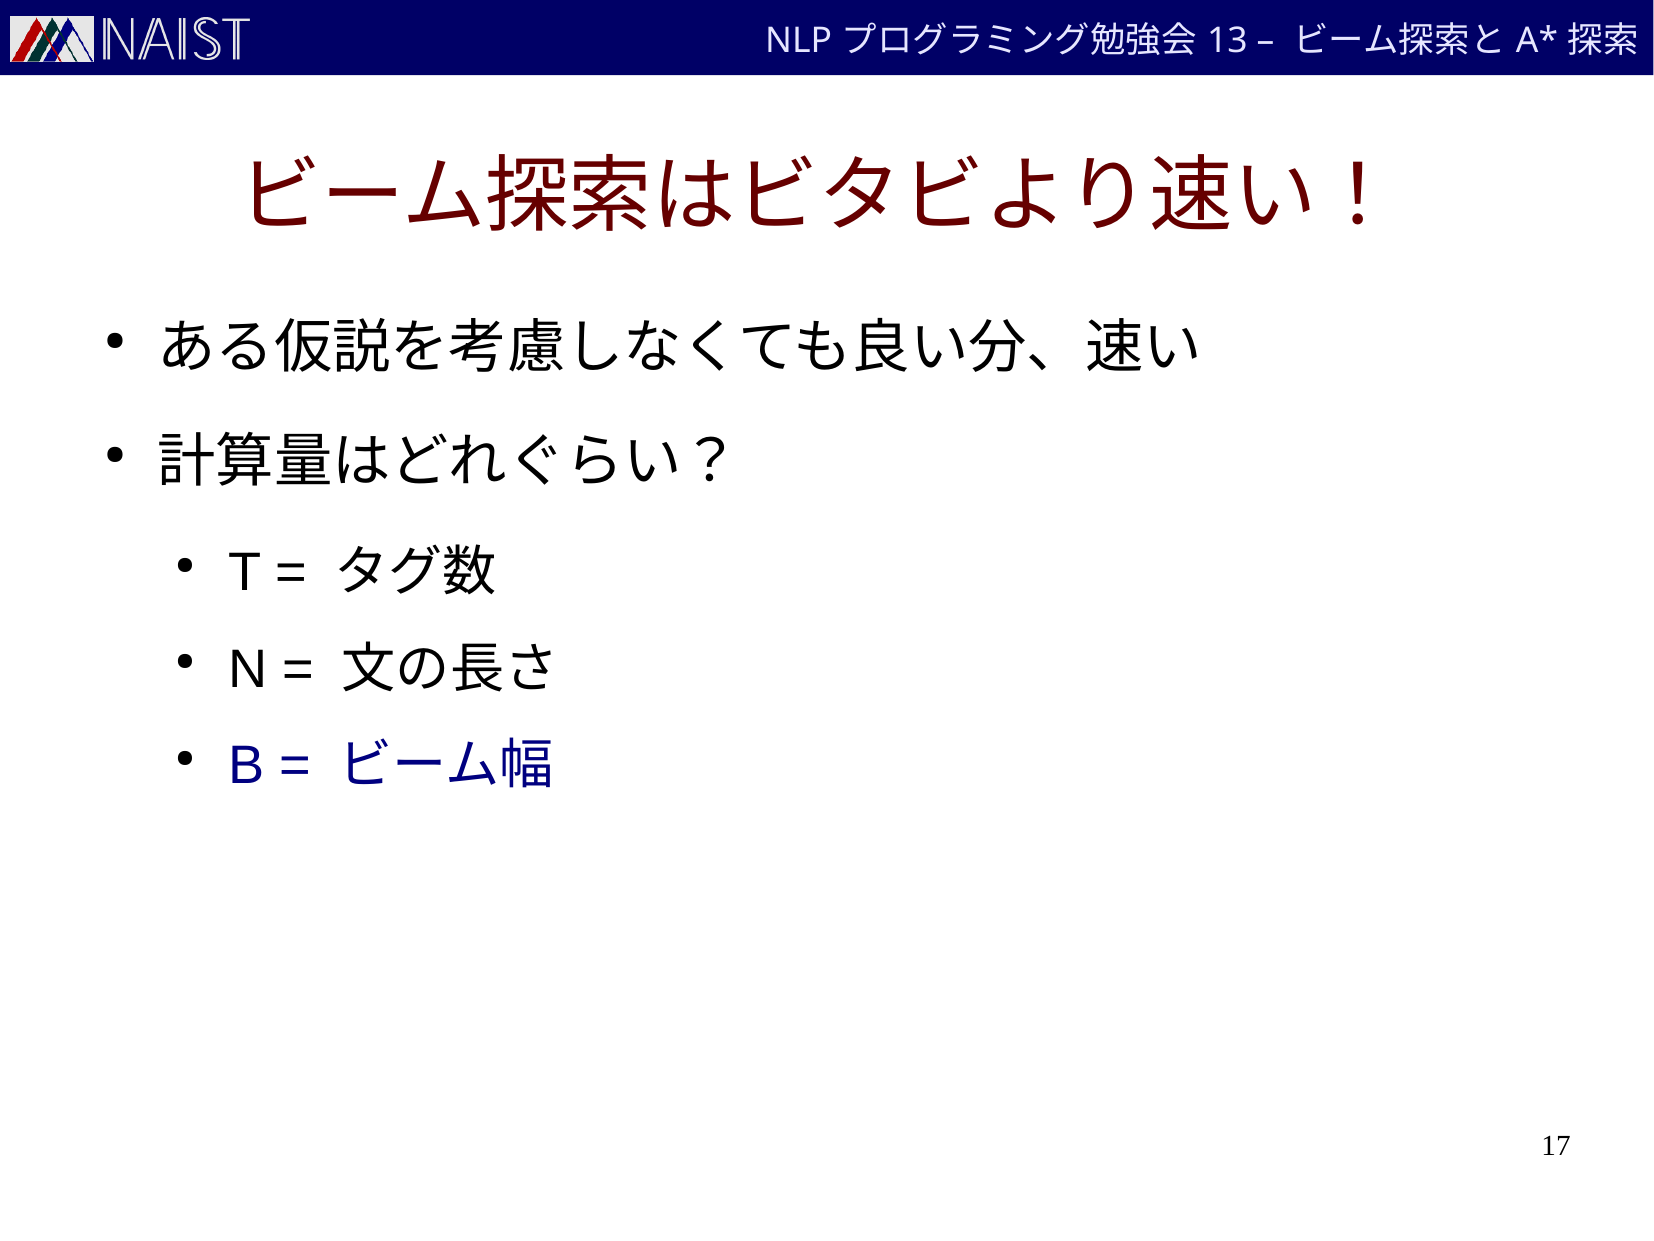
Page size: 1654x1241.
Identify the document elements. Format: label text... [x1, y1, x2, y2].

title ビーム探索はビタビより速い！ [75, 92, 1564, 285]
picture [102, 17, 251, 60]
picture [10, 16, 94, 62]
list ある仮説を考慮しなくても良い分、速い 計算量はどれぐらい？ T = タグ数 N = 文の長さ B = ビーム幅 [86, 300, 1576, 1119]
